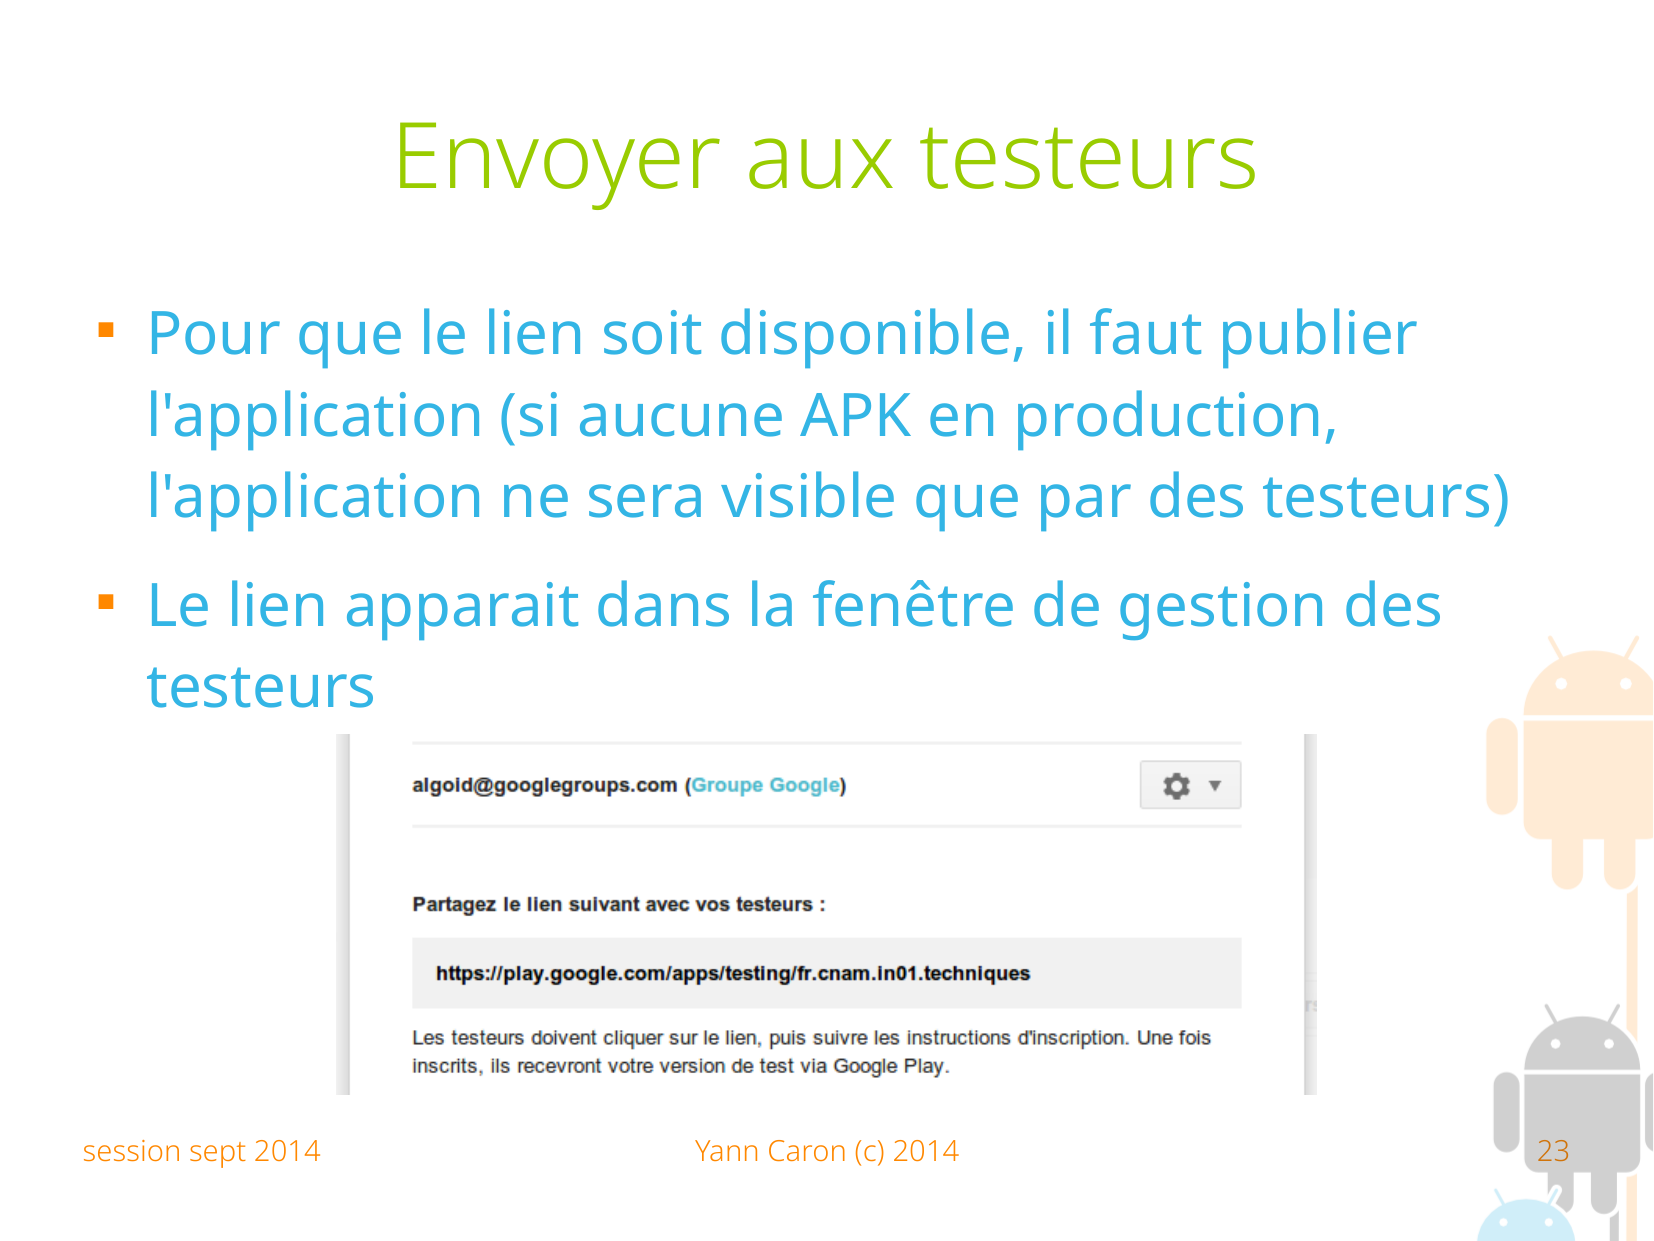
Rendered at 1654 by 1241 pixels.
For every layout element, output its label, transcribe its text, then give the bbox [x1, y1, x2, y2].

title Envoyer aux testeurs [82, 49, 1571, 257]
list Pour que le lien soit disponible, il faut publier l'application (si aucune APK en production, l'application ne sera visible que par des testeurs) Le lien apparait dans la fenêtre de gestion des testeurs [82, 290, 1571, 736]
picture [240, 423, 1654, 1241]
